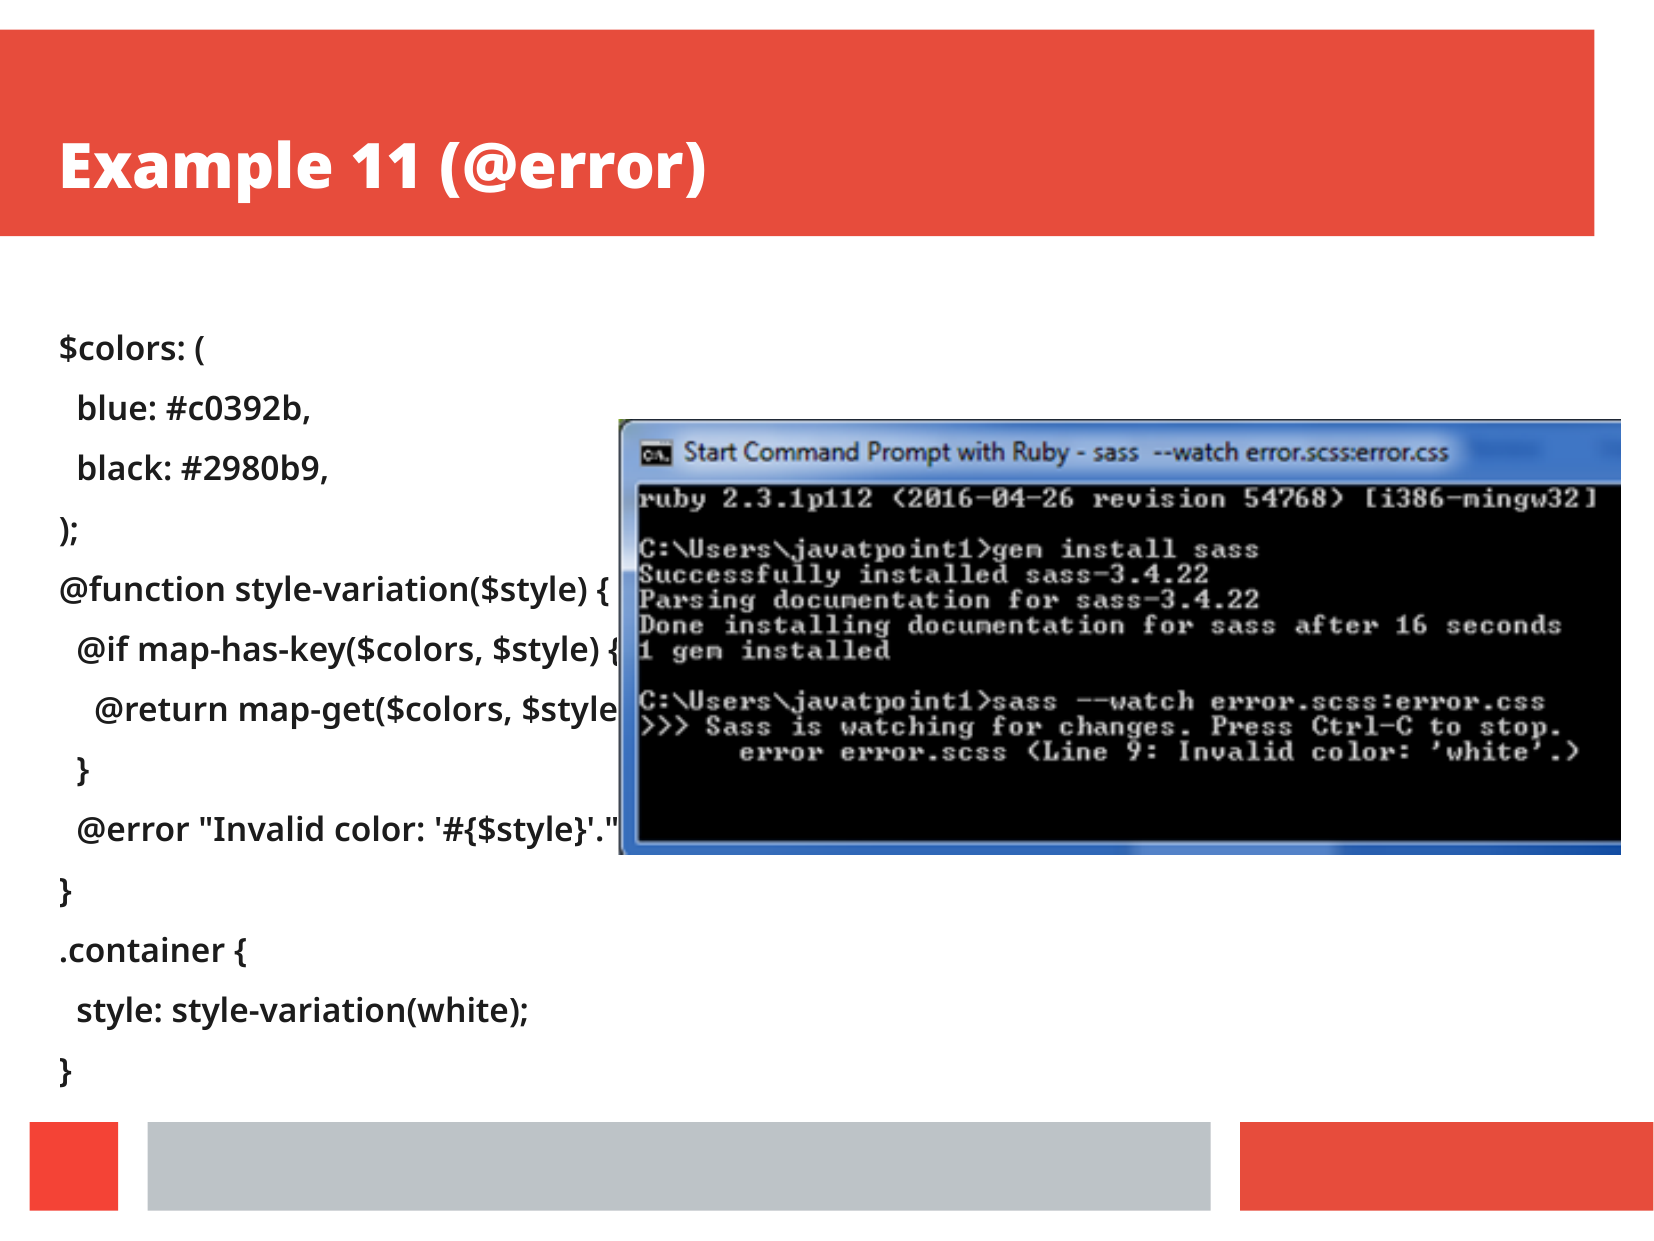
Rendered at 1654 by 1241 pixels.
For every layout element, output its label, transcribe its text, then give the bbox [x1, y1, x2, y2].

list $colors: ( blue: #c0392b, black: #2980b9, ); @function style-variation($style) { @if map-has-key($colors, $style) { @return map-get($colors, $style); } @error "Invalid color: '#{$style}'."; } .container { style: style-variation(white); } [59, 324, 794, 1093]
title Example 11 (@error) [59, 59, 1595, 207]
picture [617, 419, 1621, 856]
